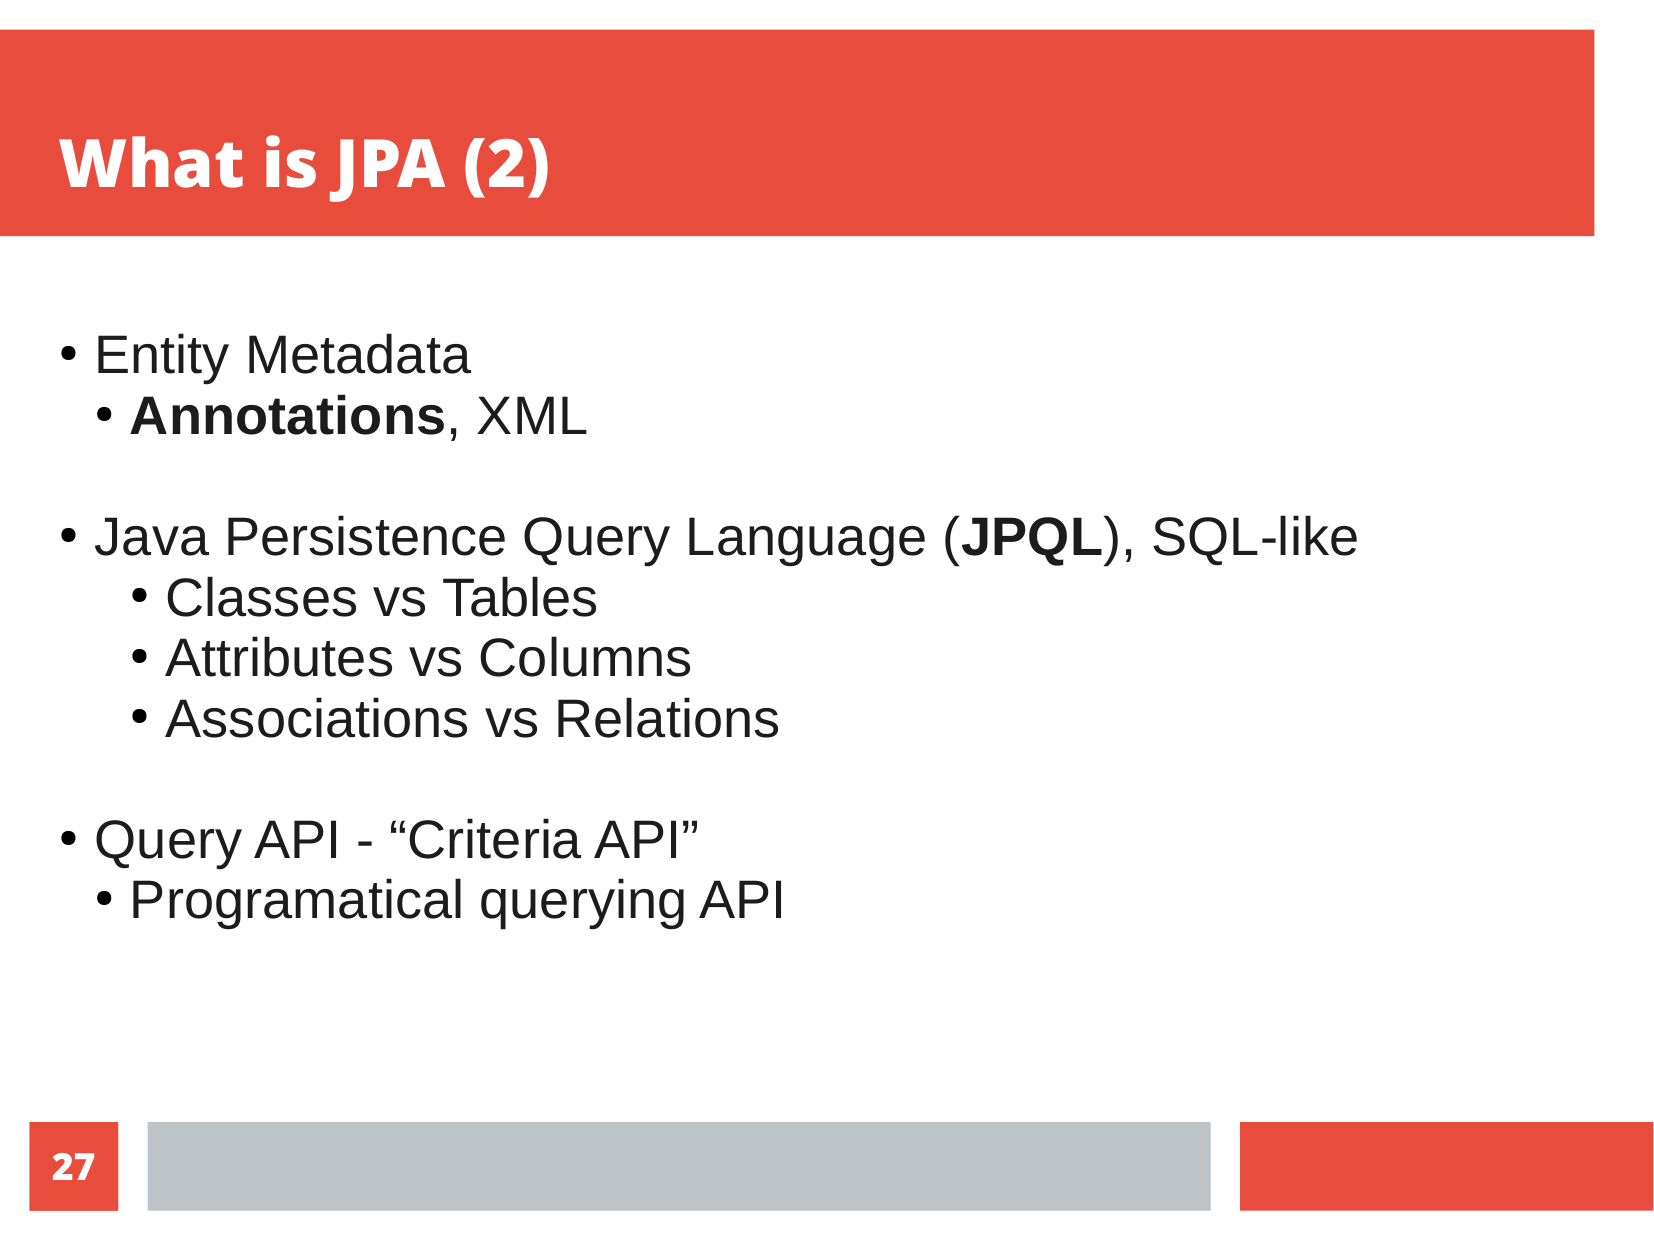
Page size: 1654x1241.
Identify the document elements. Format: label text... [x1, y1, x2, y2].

subtitle Entity Metadata Annotations, XML Java Persistence Query Language (JPQL), SQL-like Classes vs Tables Attributes vs Columns Associations vs Relations Query API - “Criteria API” Programatical querying API [59, 324, 1565, 1093]
title What is JPA (2) [59, 59, 1595, 207]
